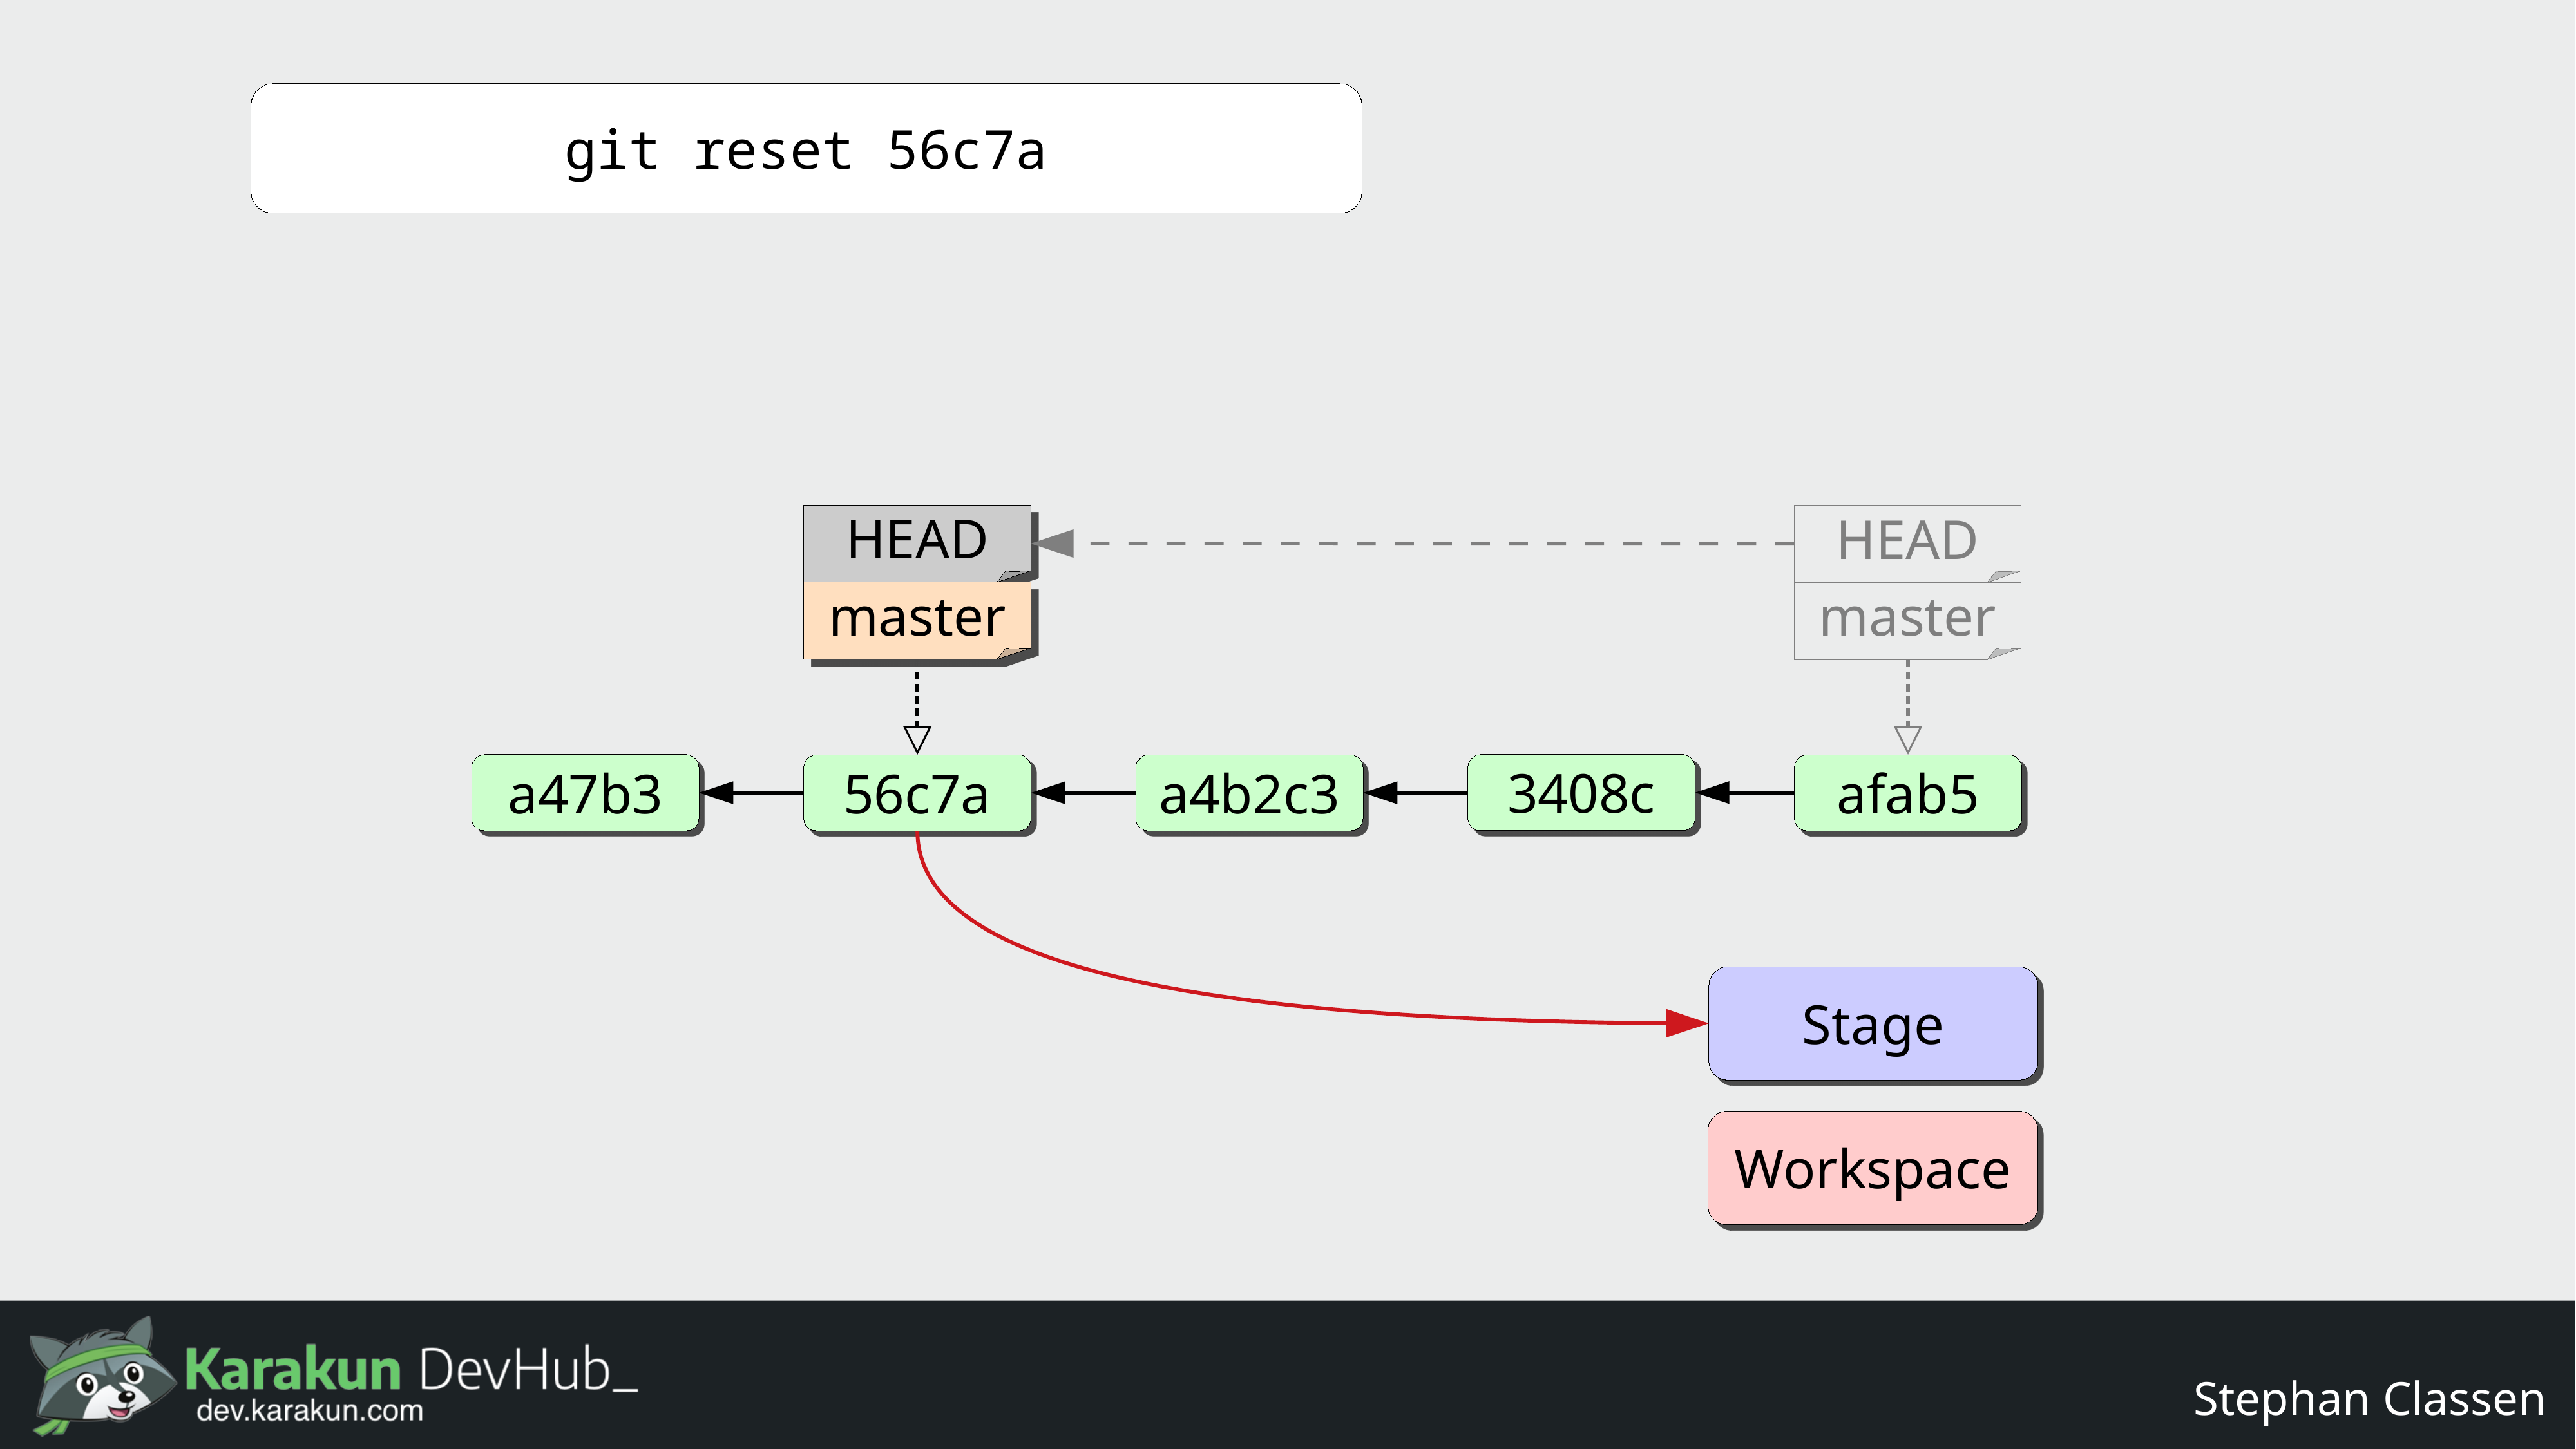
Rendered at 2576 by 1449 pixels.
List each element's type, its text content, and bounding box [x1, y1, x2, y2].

text_box HEAD [1794, 505, 2021, 582]
picture [30, 1316, 647, 1437]
text_box 3408c [1467, 754, 1695, 831]
text_box afab5 [1794, 755, 2022, 831]
text_box master [1794, 582, 2021, 660]
text_box a47b3 [472, 754, 700, 831]
text_box Stephan Classen [1795, 1361, 2557, 1434]
text_box master [803, 582, 1031, 659]
text_box git reset 56c7a [251, 83, 1362, 213]
text_box 56c7a [803, 755, 1031, 831]
text_box a4b2c3 [1136, 755, 1364, 831]
text_box HEAD [803, 505, 1031, 582]
text_box Workspace [1708, 1111, 2038, 1225]
text_box [0, 1300, 2575, 1449]
text_box Stage [1708, 967, 2038, 1081]
